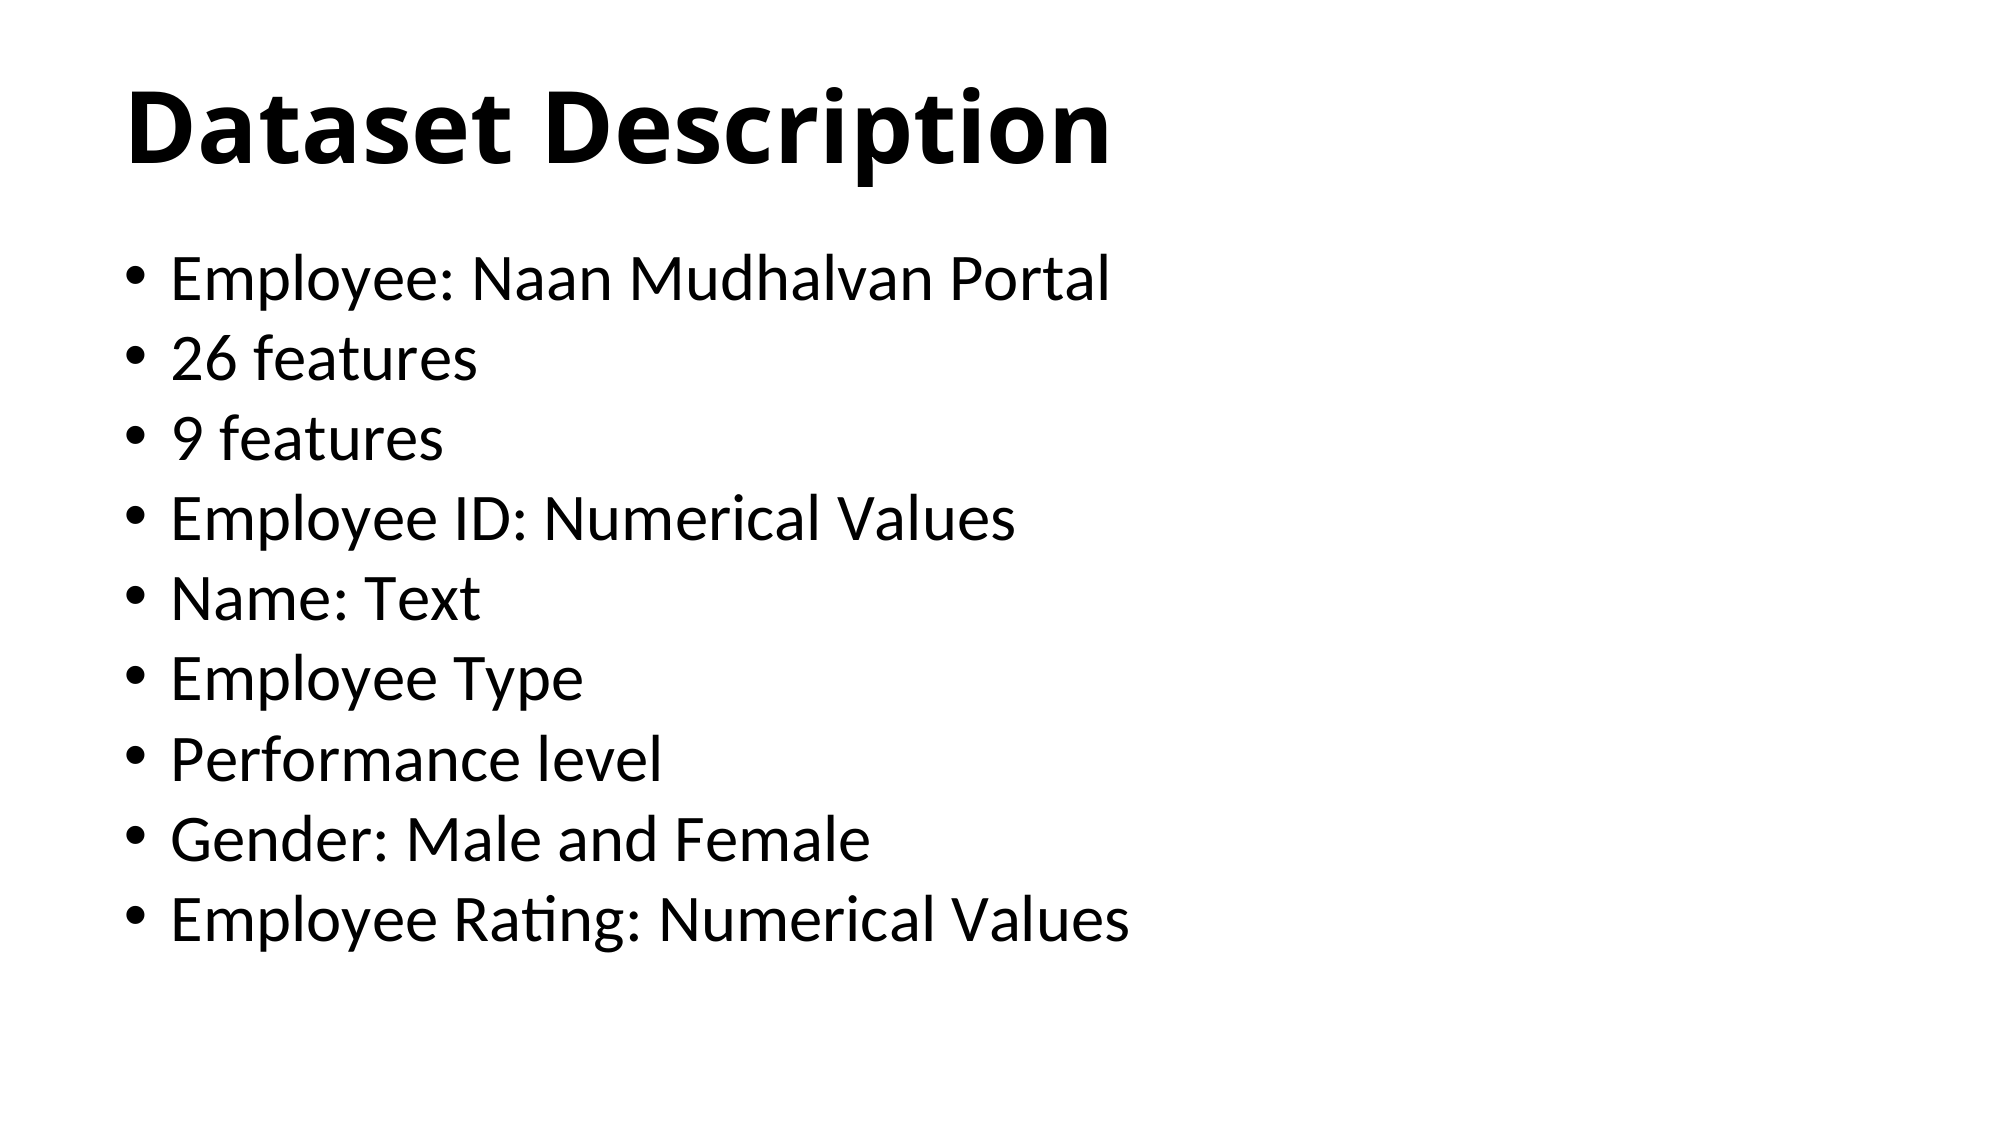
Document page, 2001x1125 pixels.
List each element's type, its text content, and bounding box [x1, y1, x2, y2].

title Dataset Description [123, 63, 1877, 188]
list Employee: Naan Mudhalvan Portal 26 features 9 features Employee ID: Numerical Values Name: Text Employee Type Performance level Gender: Male and Female Employee Rating: Numerical Values [123, 233, 1924, 961]
